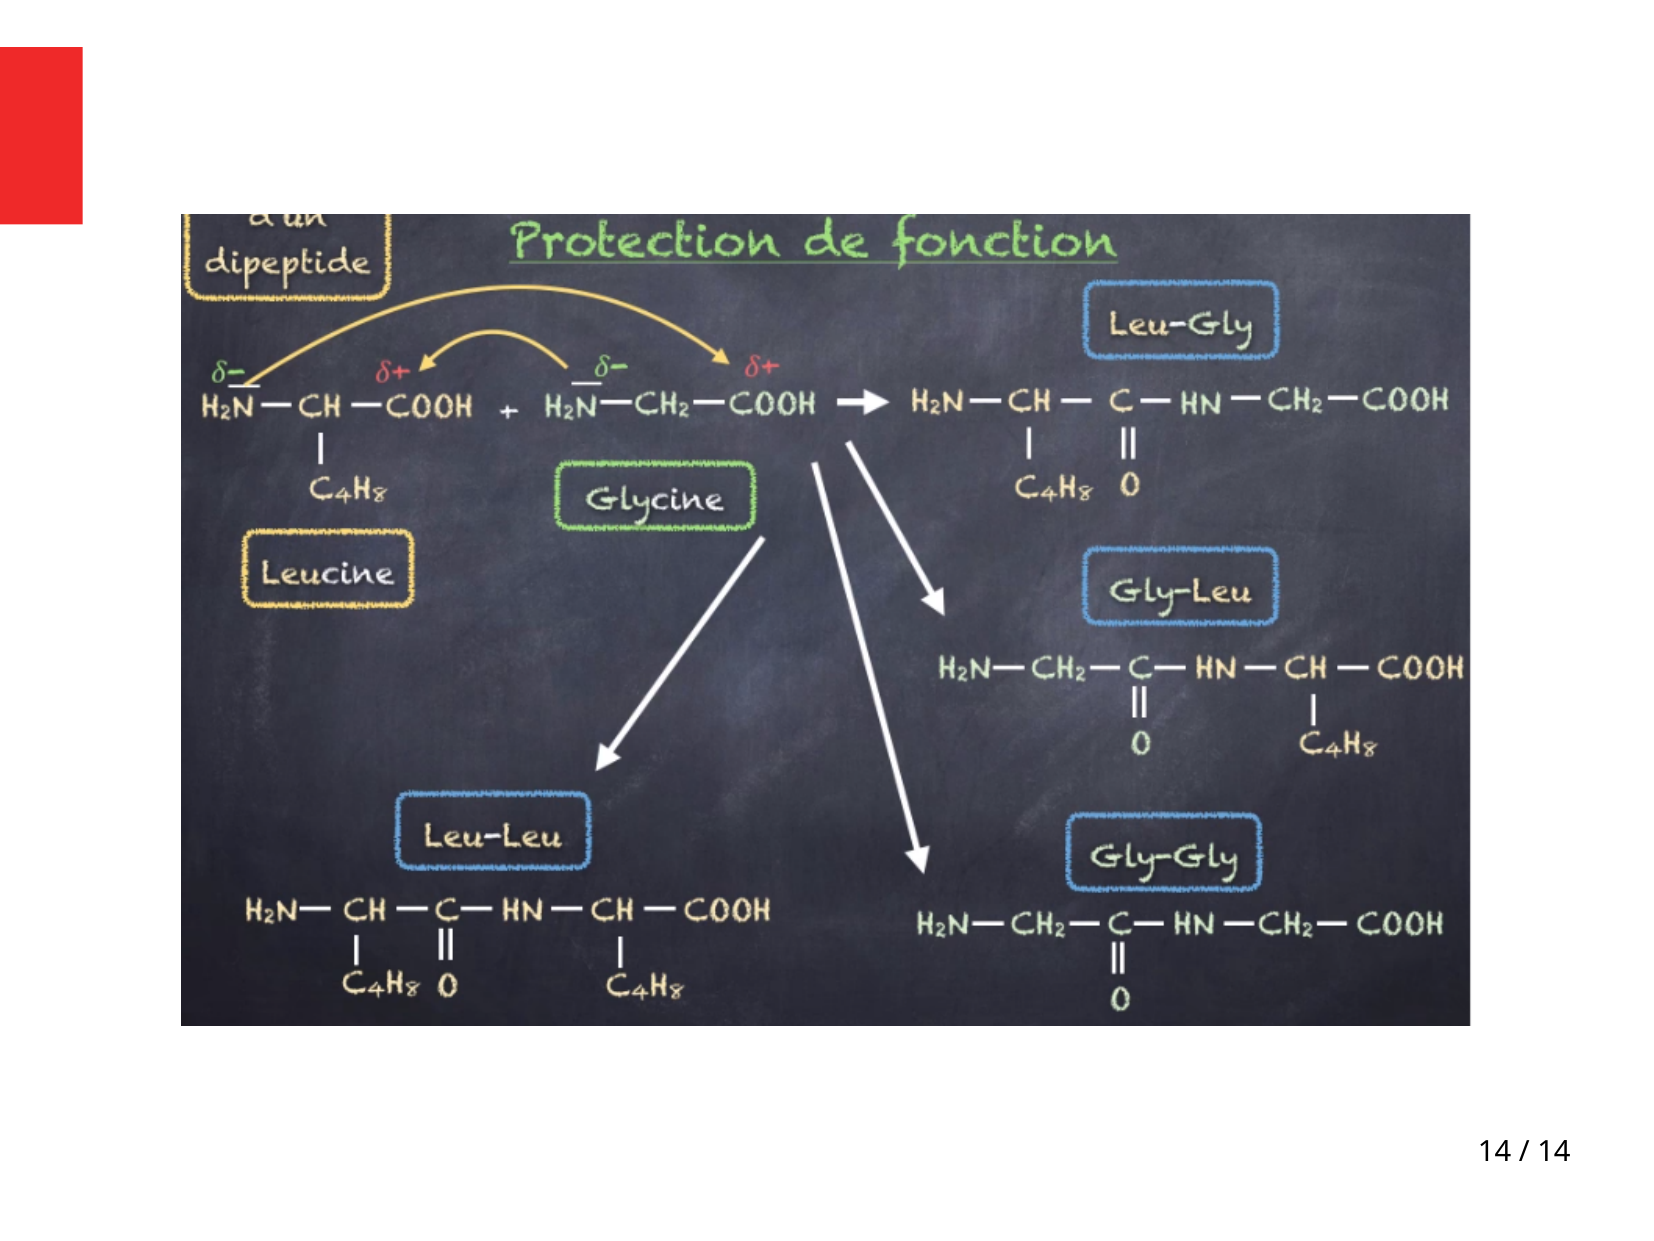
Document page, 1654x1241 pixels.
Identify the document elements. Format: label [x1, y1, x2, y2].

picture [181, 214, 1472, 1026]
